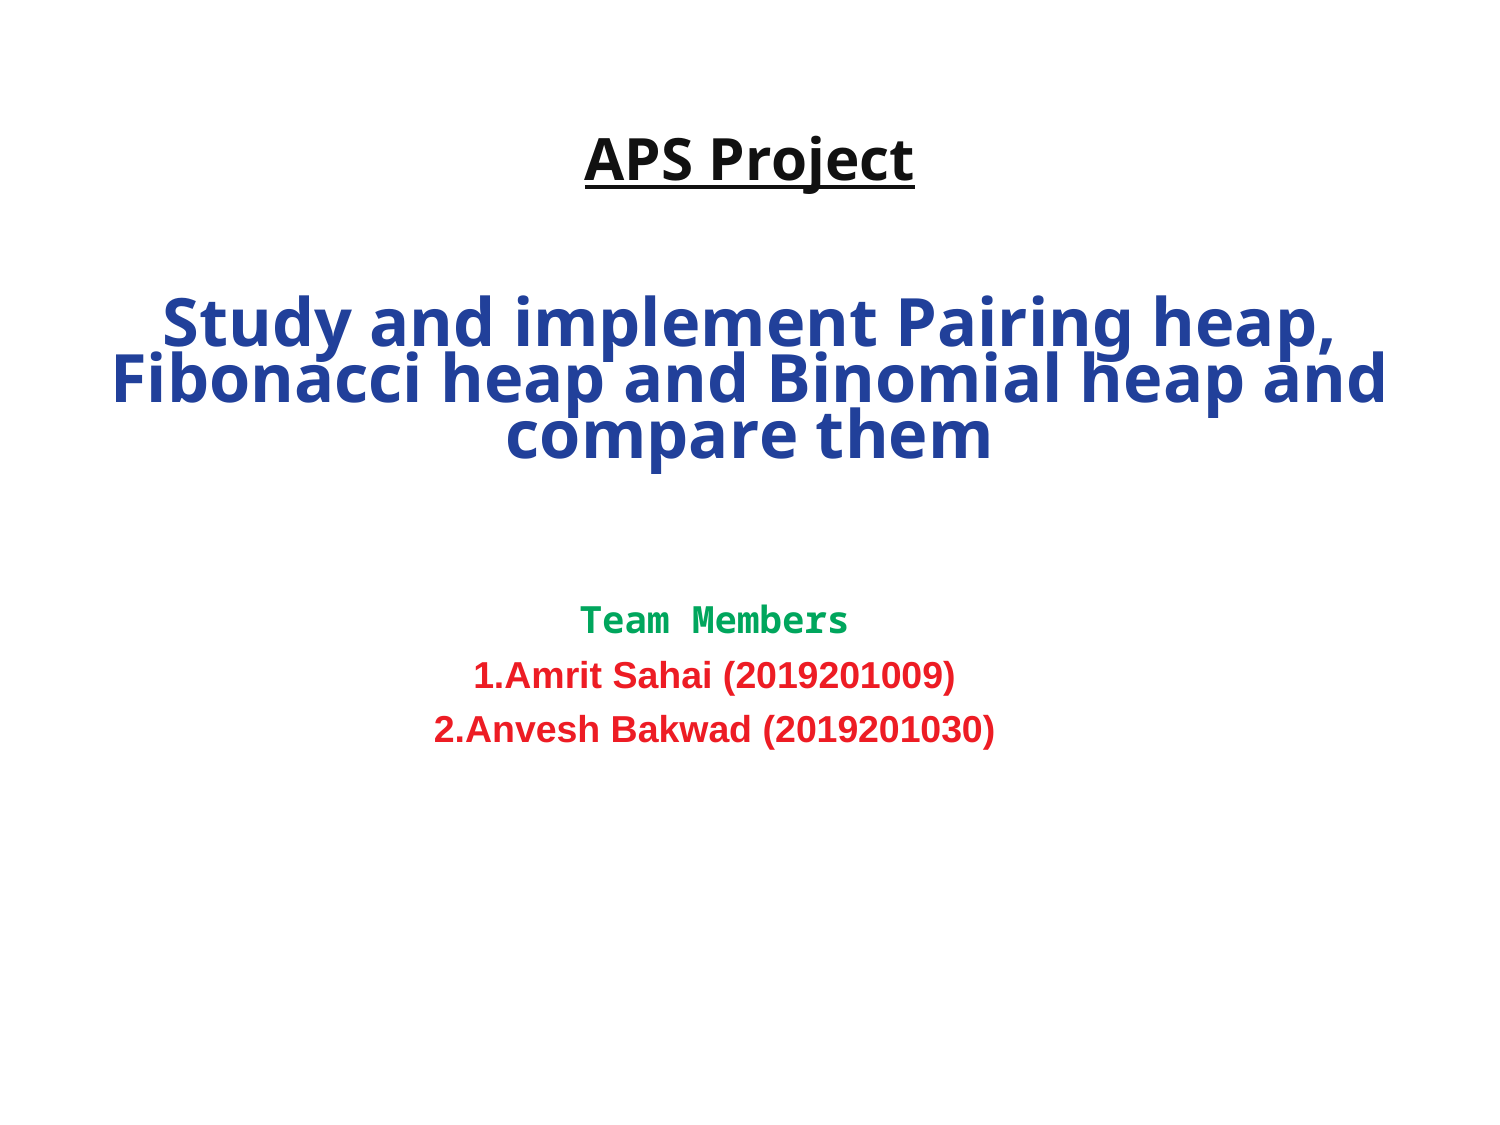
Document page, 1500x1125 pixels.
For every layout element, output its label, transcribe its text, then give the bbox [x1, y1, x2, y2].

title APS Project Study and implement Pairing heap, Fibonacci heap and Binomial heap and compare them [0, 39, 1500, 460]
list Team Members 1.Amrit Sahai (2019201009) 2.Anvesh Bakwad (2019201030) [70, 588, 1359, 969]
